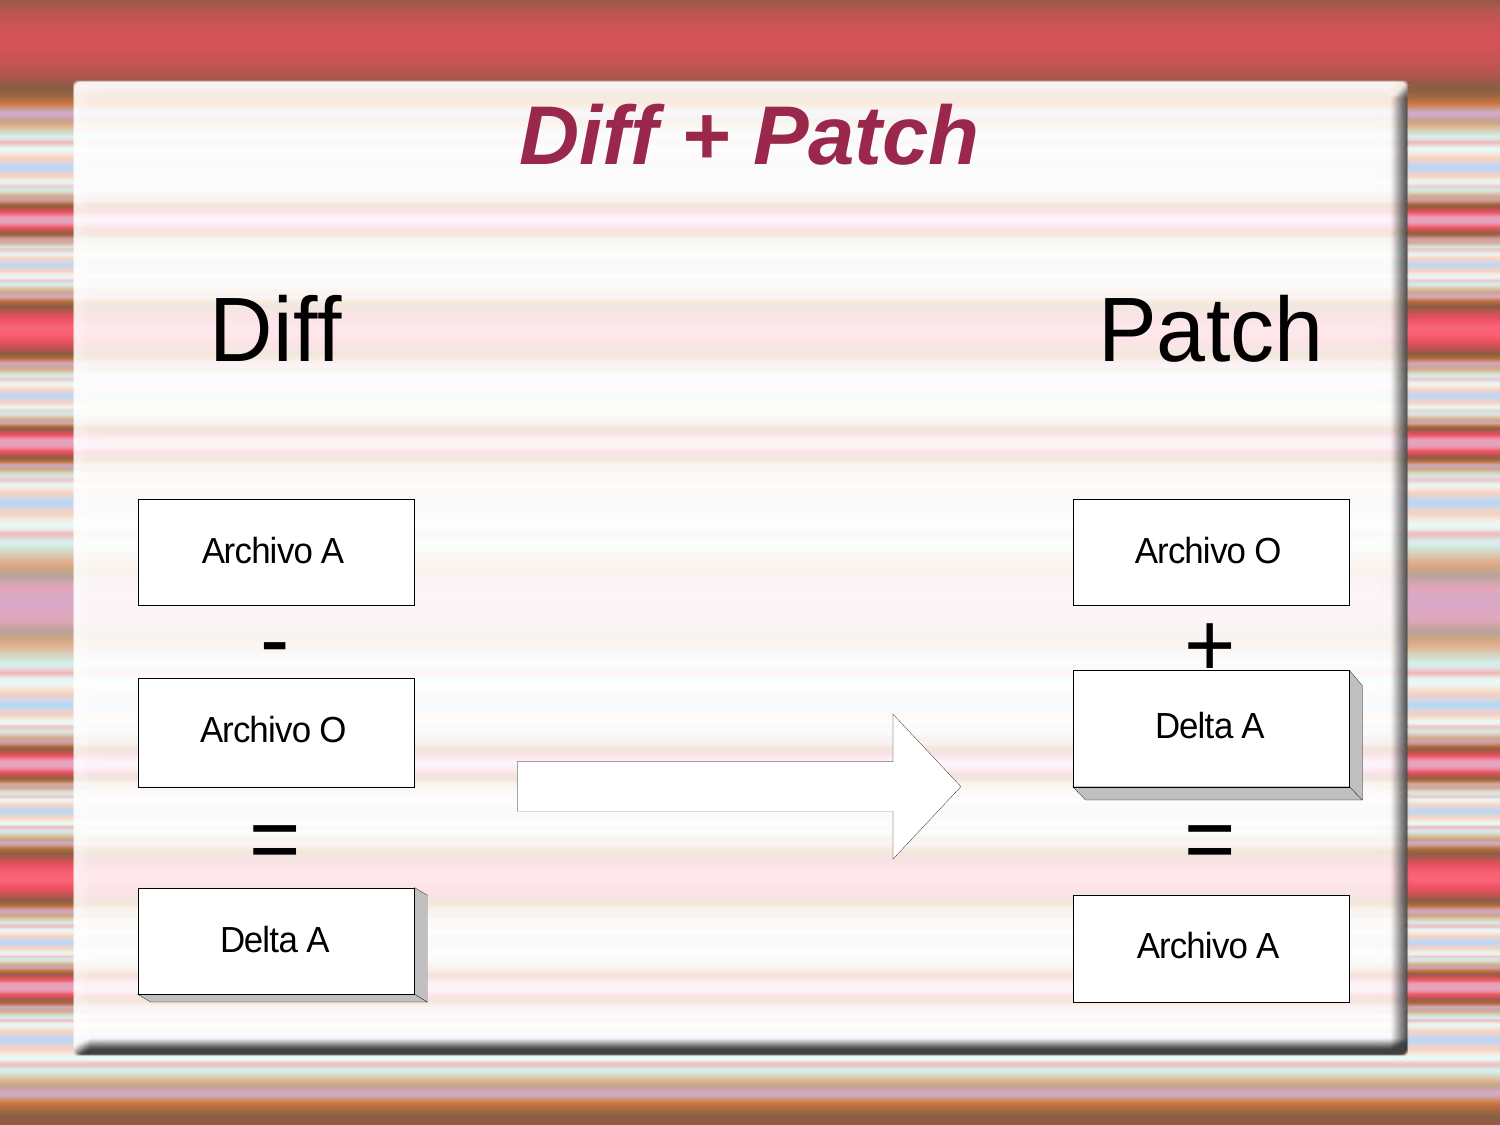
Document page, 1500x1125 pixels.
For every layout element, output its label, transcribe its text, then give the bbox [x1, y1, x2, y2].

picture [0, 0, 1500, 1125]
chart [134, 262, 1366, 1006]
title Diff + Patch [75, 45, 1426, 233]
